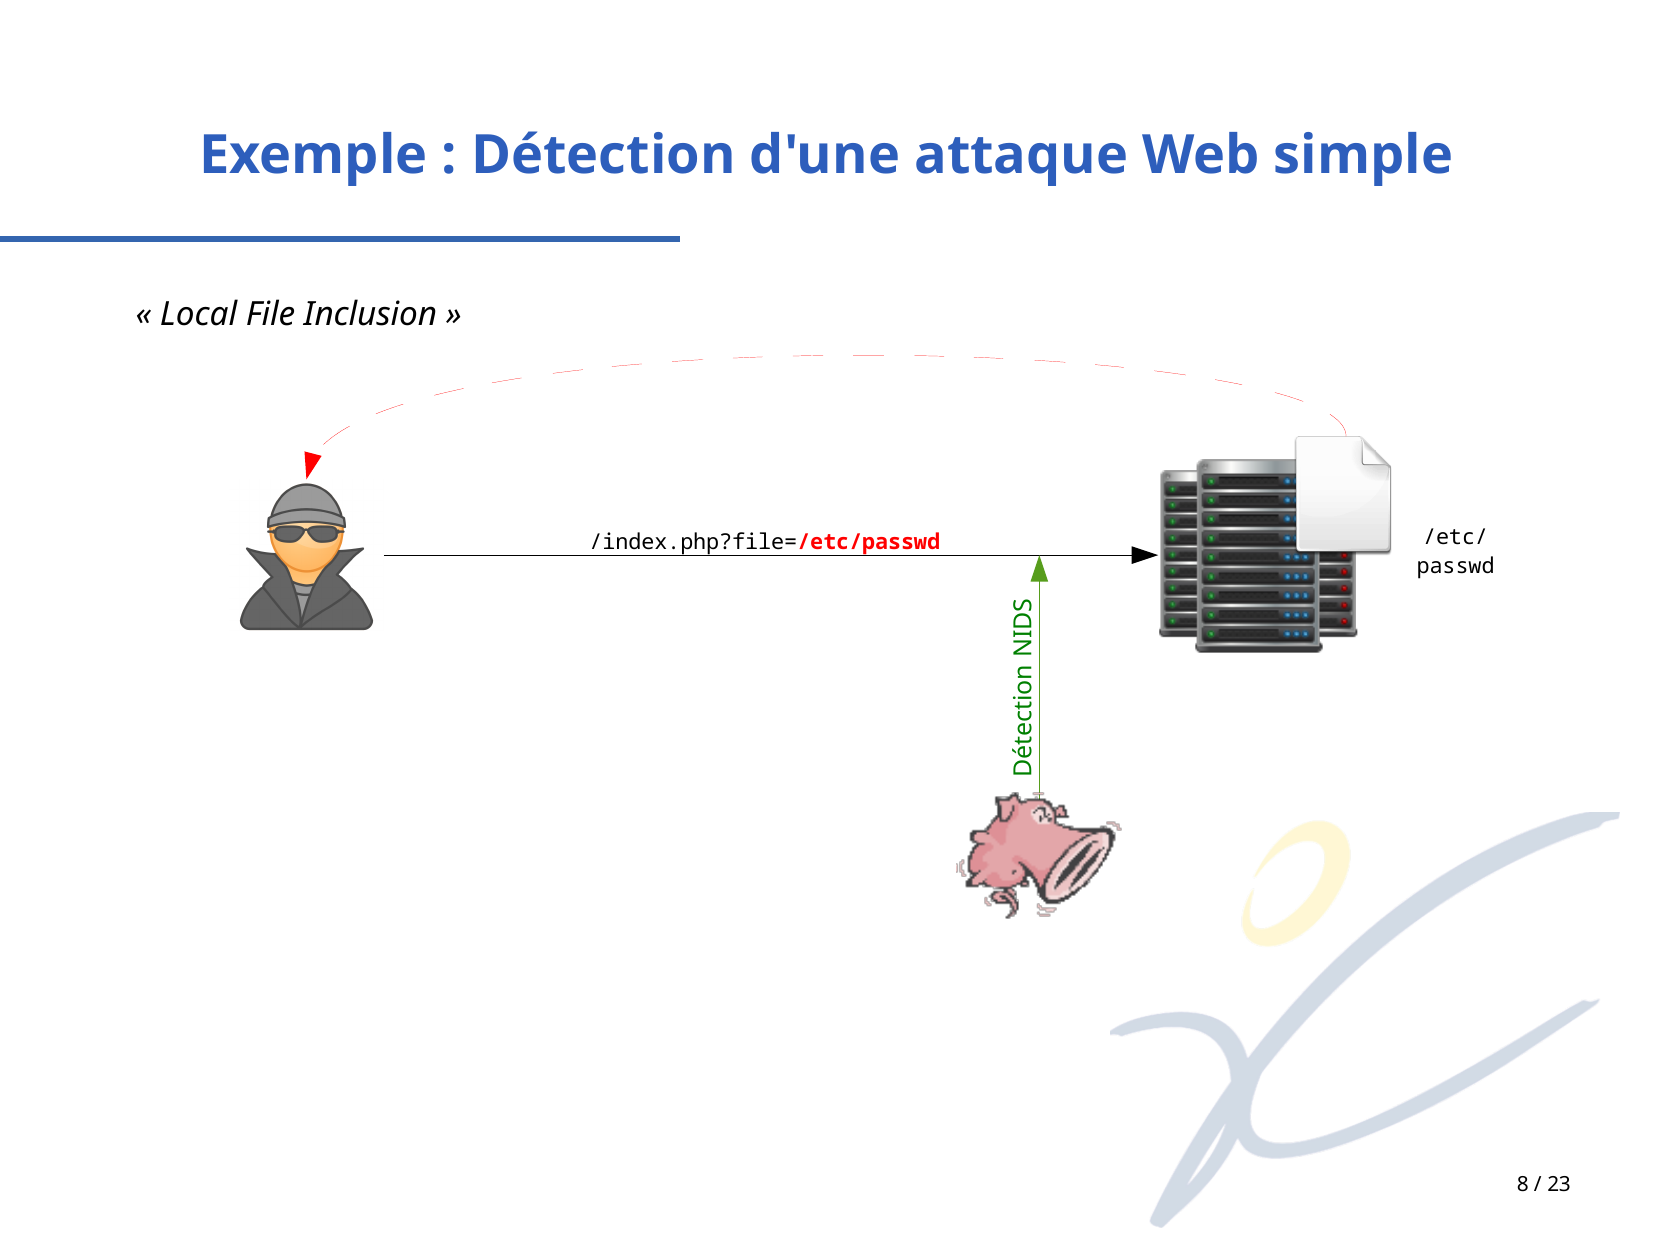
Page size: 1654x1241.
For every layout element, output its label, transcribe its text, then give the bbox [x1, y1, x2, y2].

picture [956, 791, 1124, 921]
text_box /index.php?file=/etc/passwd [419, 518, 1111, 556]
picture [229, 479, 384, 631]
picture [1559, 1176, 1569, 1191]
picture [1158, 436, 1406, 656]
title Exemple : Détection d'une attaque Web simple [82, 49, 1571, 257]
text_box /etc/passwd [1375, 513, 1536, 551]
picture [1548, 1176, 1558, 1191]
list « Local File Inclusion » [82, 290, 1571, 1146]
picture [1533, 1176, 1540, 1191]
picture [1517, 1176, 1527, 1191]
